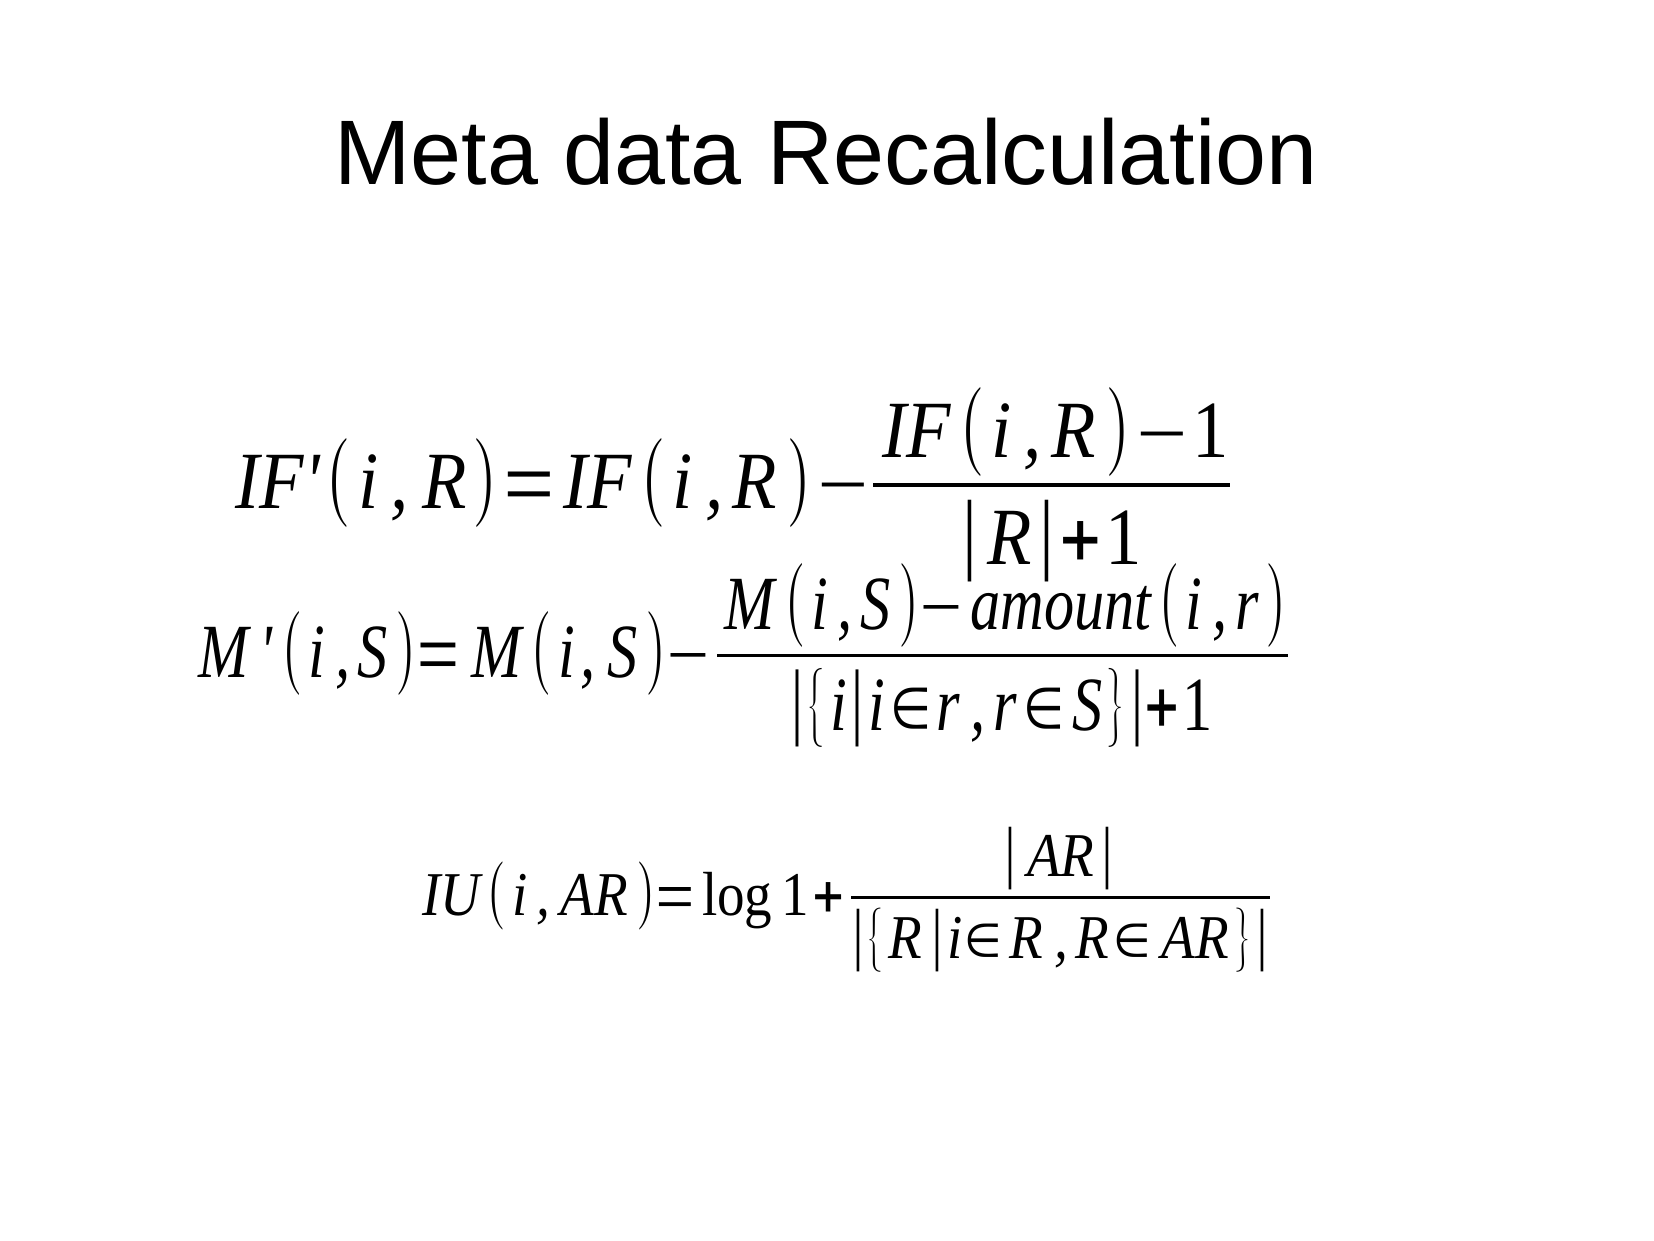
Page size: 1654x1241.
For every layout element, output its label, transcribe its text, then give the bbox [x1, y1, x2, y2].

title Meta data Recalculation [82, 49, 1571, 257]
chart [180, 381, 1312, 751]
chart [405, 821, 1291, 976]
